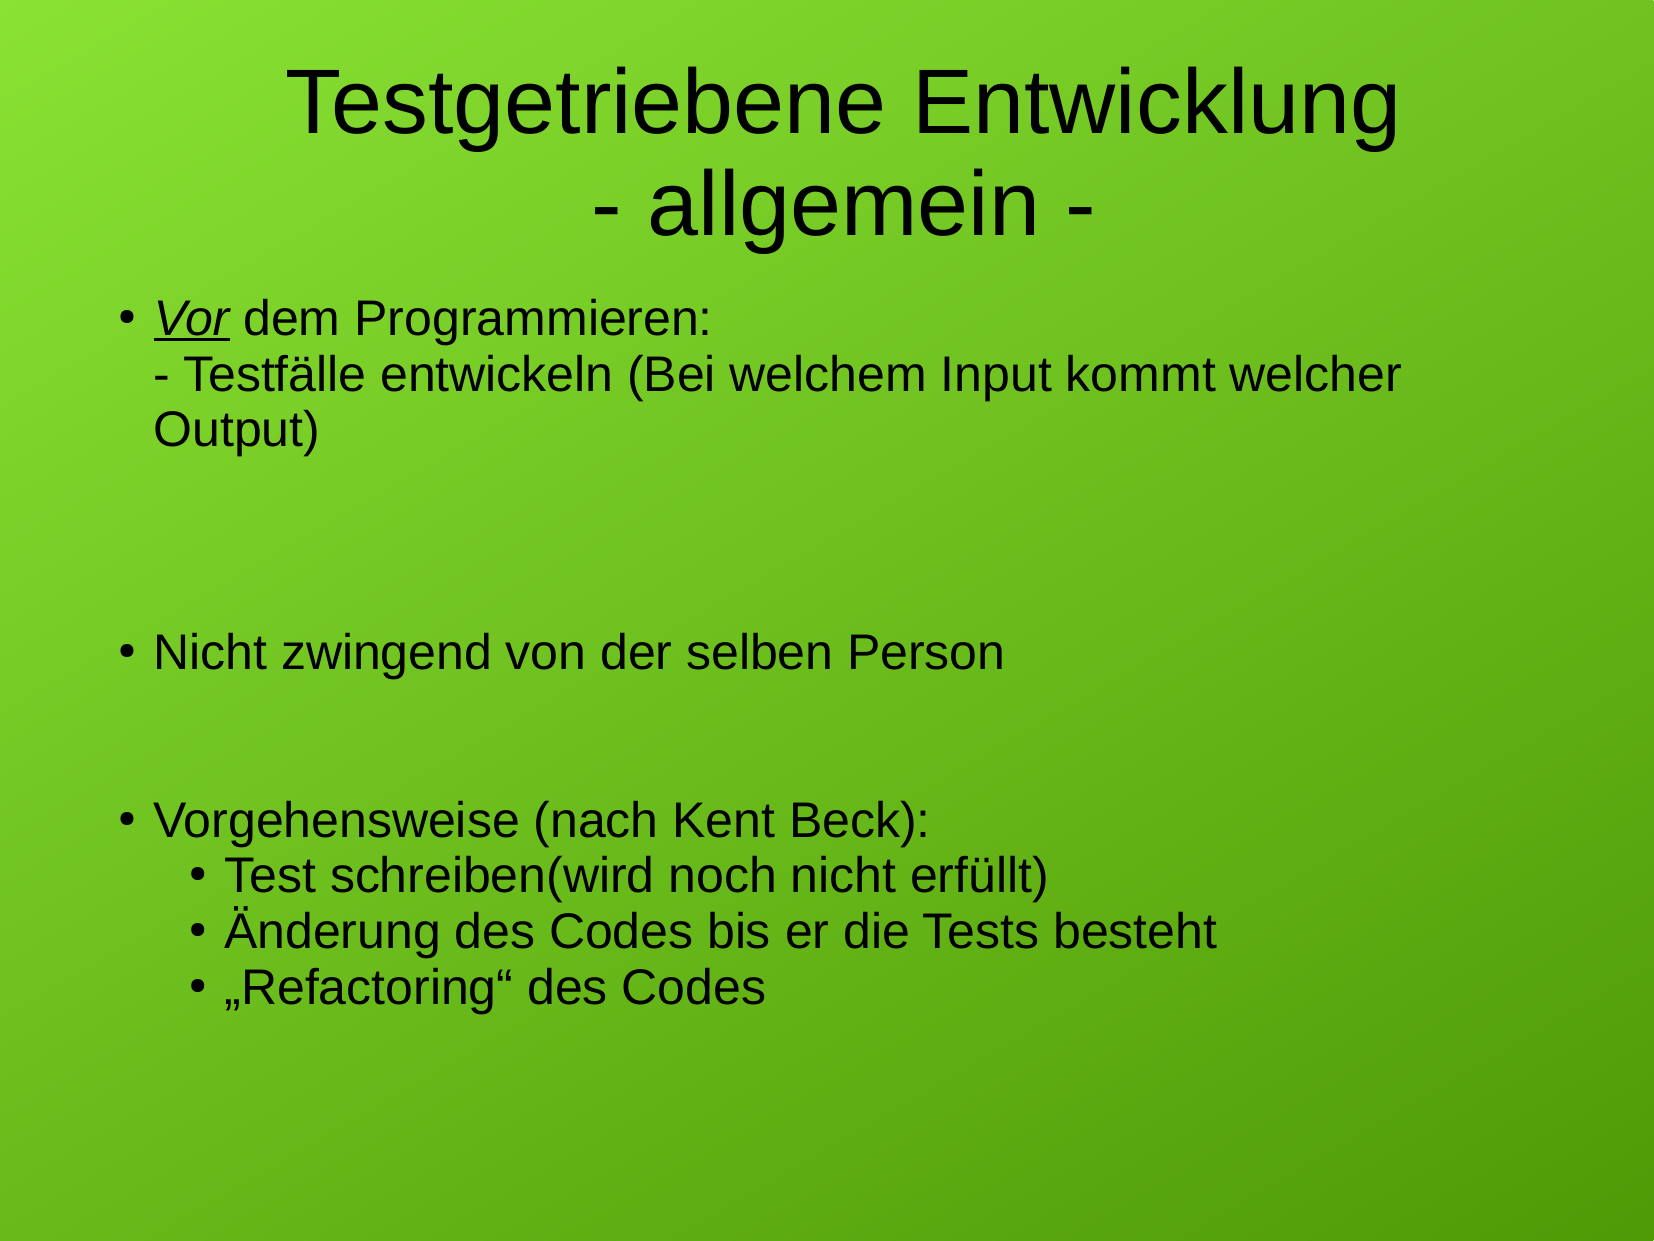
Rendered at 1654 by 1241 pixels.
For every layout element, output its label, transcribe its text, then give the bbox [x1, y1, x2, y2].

subtitle Vor dem Programmieren: - Testfälle entwickeln (Bei welchem Input kommt welcher Output) Nicht zwingend von der selben Person Vorgehensweise (nach Kent Beck): Test schreiben(wird noch nicht erfüllt) Änderung des Codes bis er die Tests besteht „Refactoring“ des Codes [82, 290, 1571, 1015]
title Testgetriebene Entwicklung - allgemein - [82, 49, 1571, 257]
